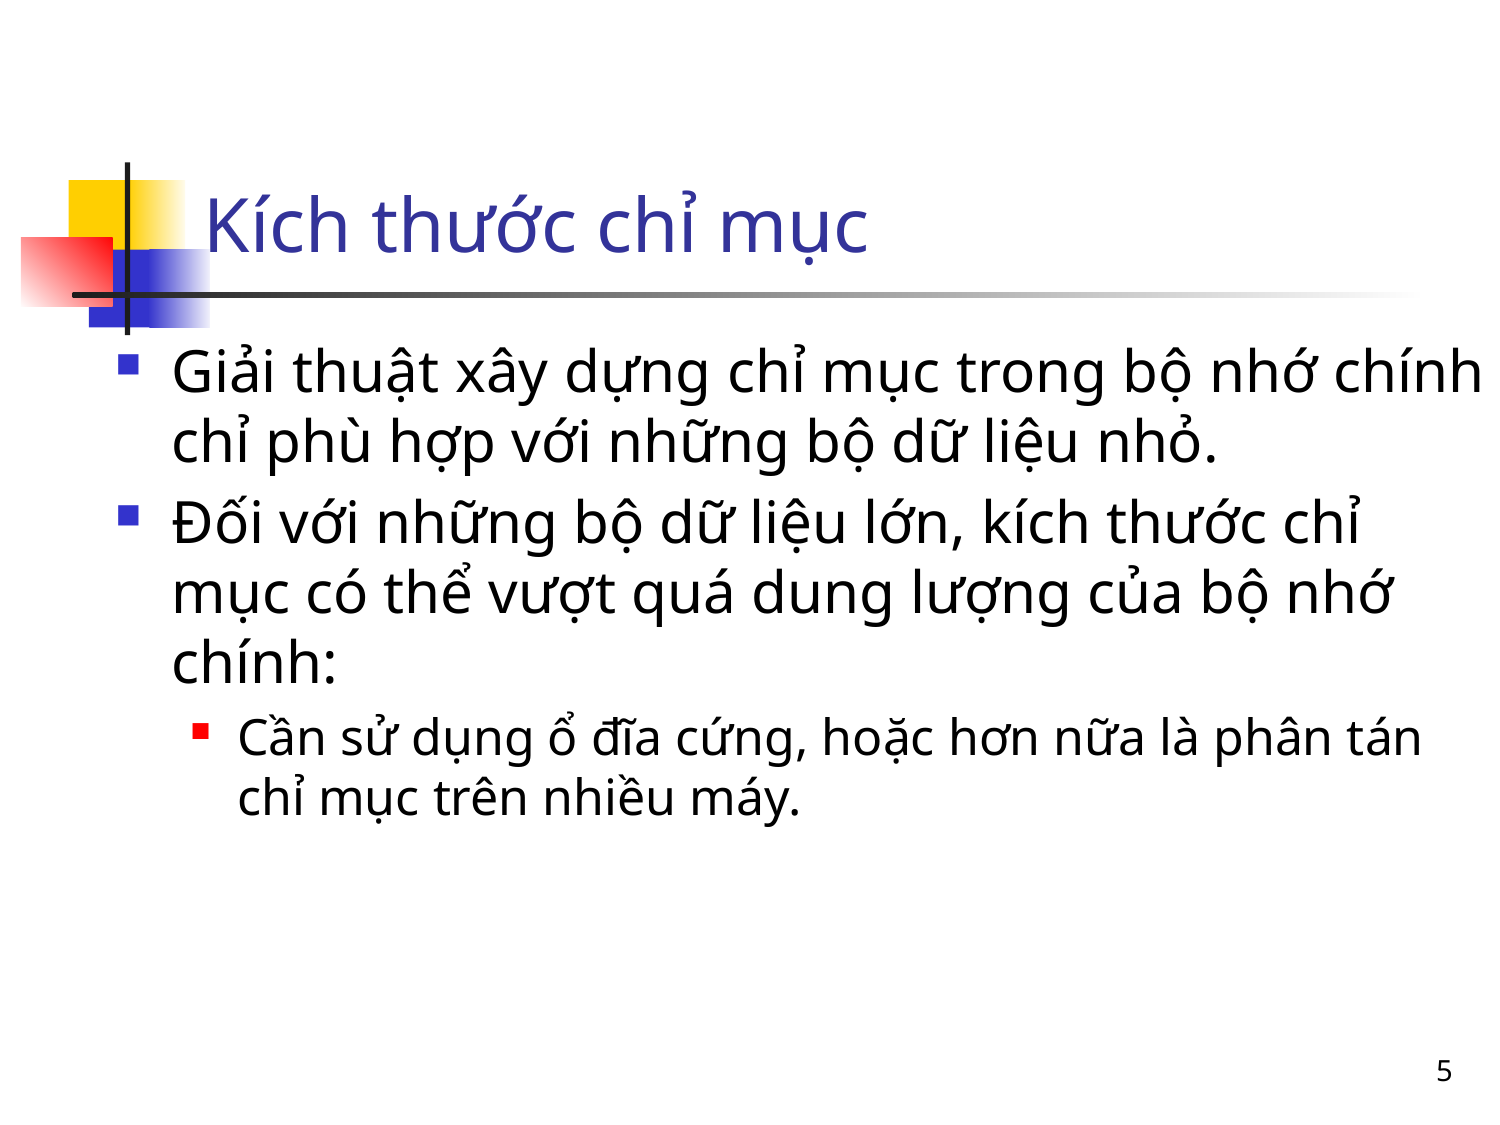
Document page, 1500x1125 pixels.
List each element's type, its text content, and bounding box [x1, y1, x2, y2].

list Giải thuật xây dựng chỉ mục trong bộ nhớ chính chỉ phù hợp với những bộ dữ liệu nhỏ. Đối với những bộ dữ liệu lớn, kích thước chỉ mục có thể vượt quá dung lượng của bộ nhớ chính: Cần sử dụng ổ đĩa cứng, hoặc hơn nữa là phân tán chỉ mục trên nhiều máy. [100, 326, 1500, 1075]
slide_number <number> [1155, 1075, 1468, 1100]
title Kích thước chỉ mục [188, 35, 1468, 275]
